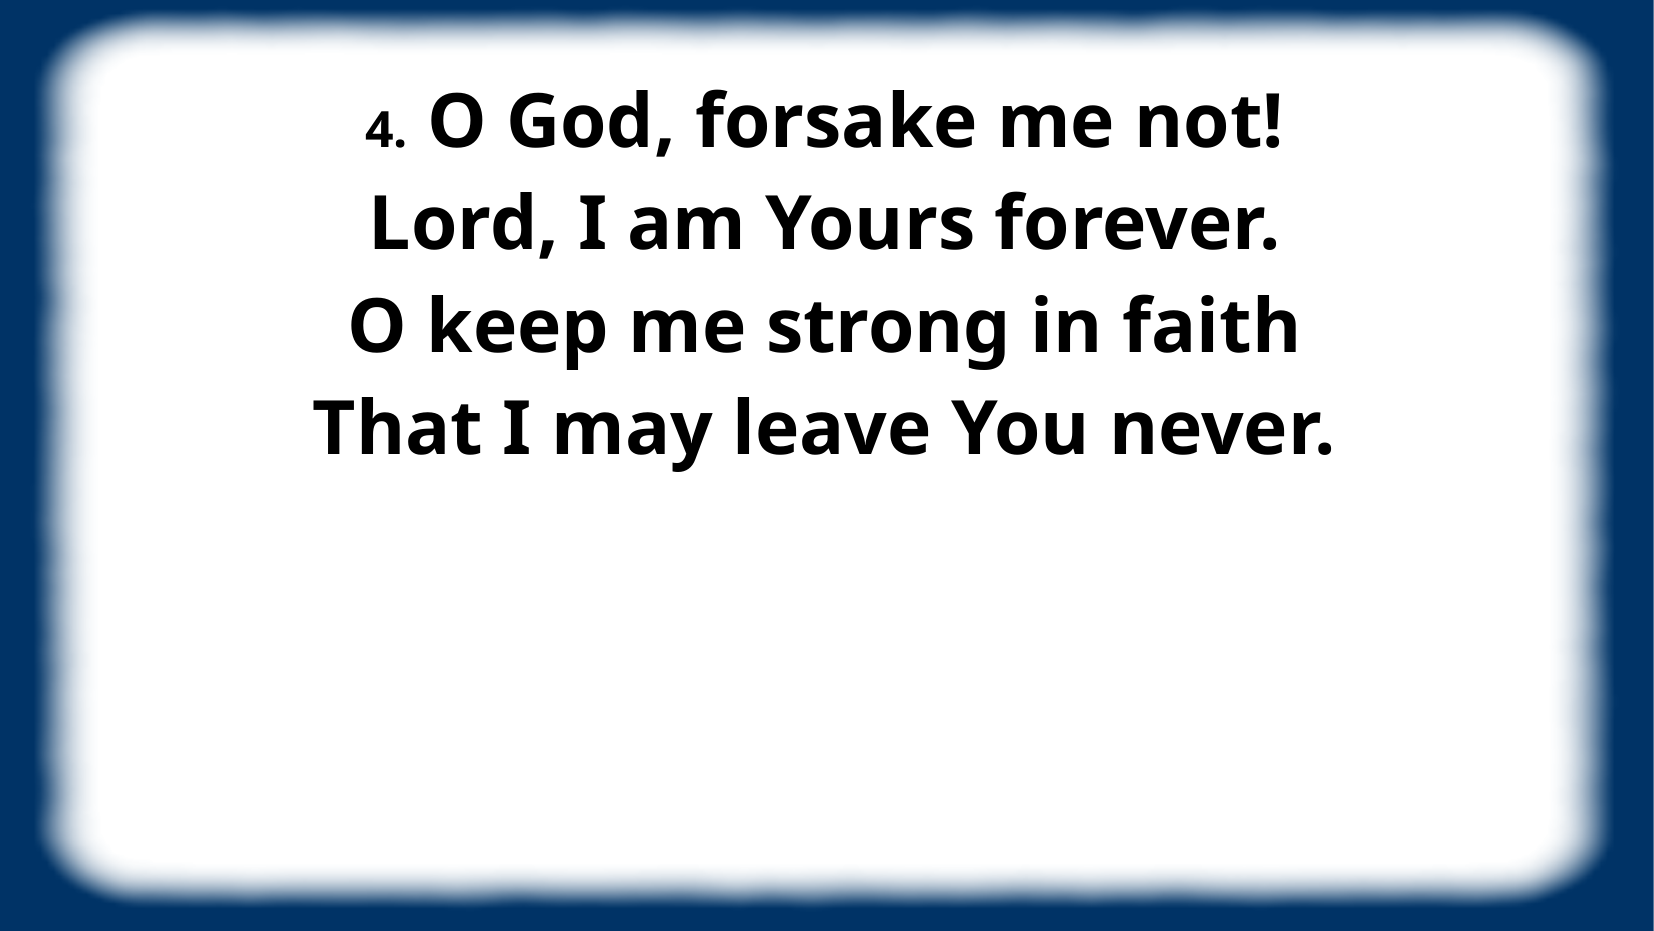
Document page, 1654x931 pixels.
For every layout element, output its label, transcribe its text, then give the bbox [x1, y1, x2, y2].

picture [0, 0, 1654, 931]
text_box 4. O God, forsake me not! Lord, I am Yours forever. O keep me strong in faith That I may leave You never. [105, 60, 1546, 473]
